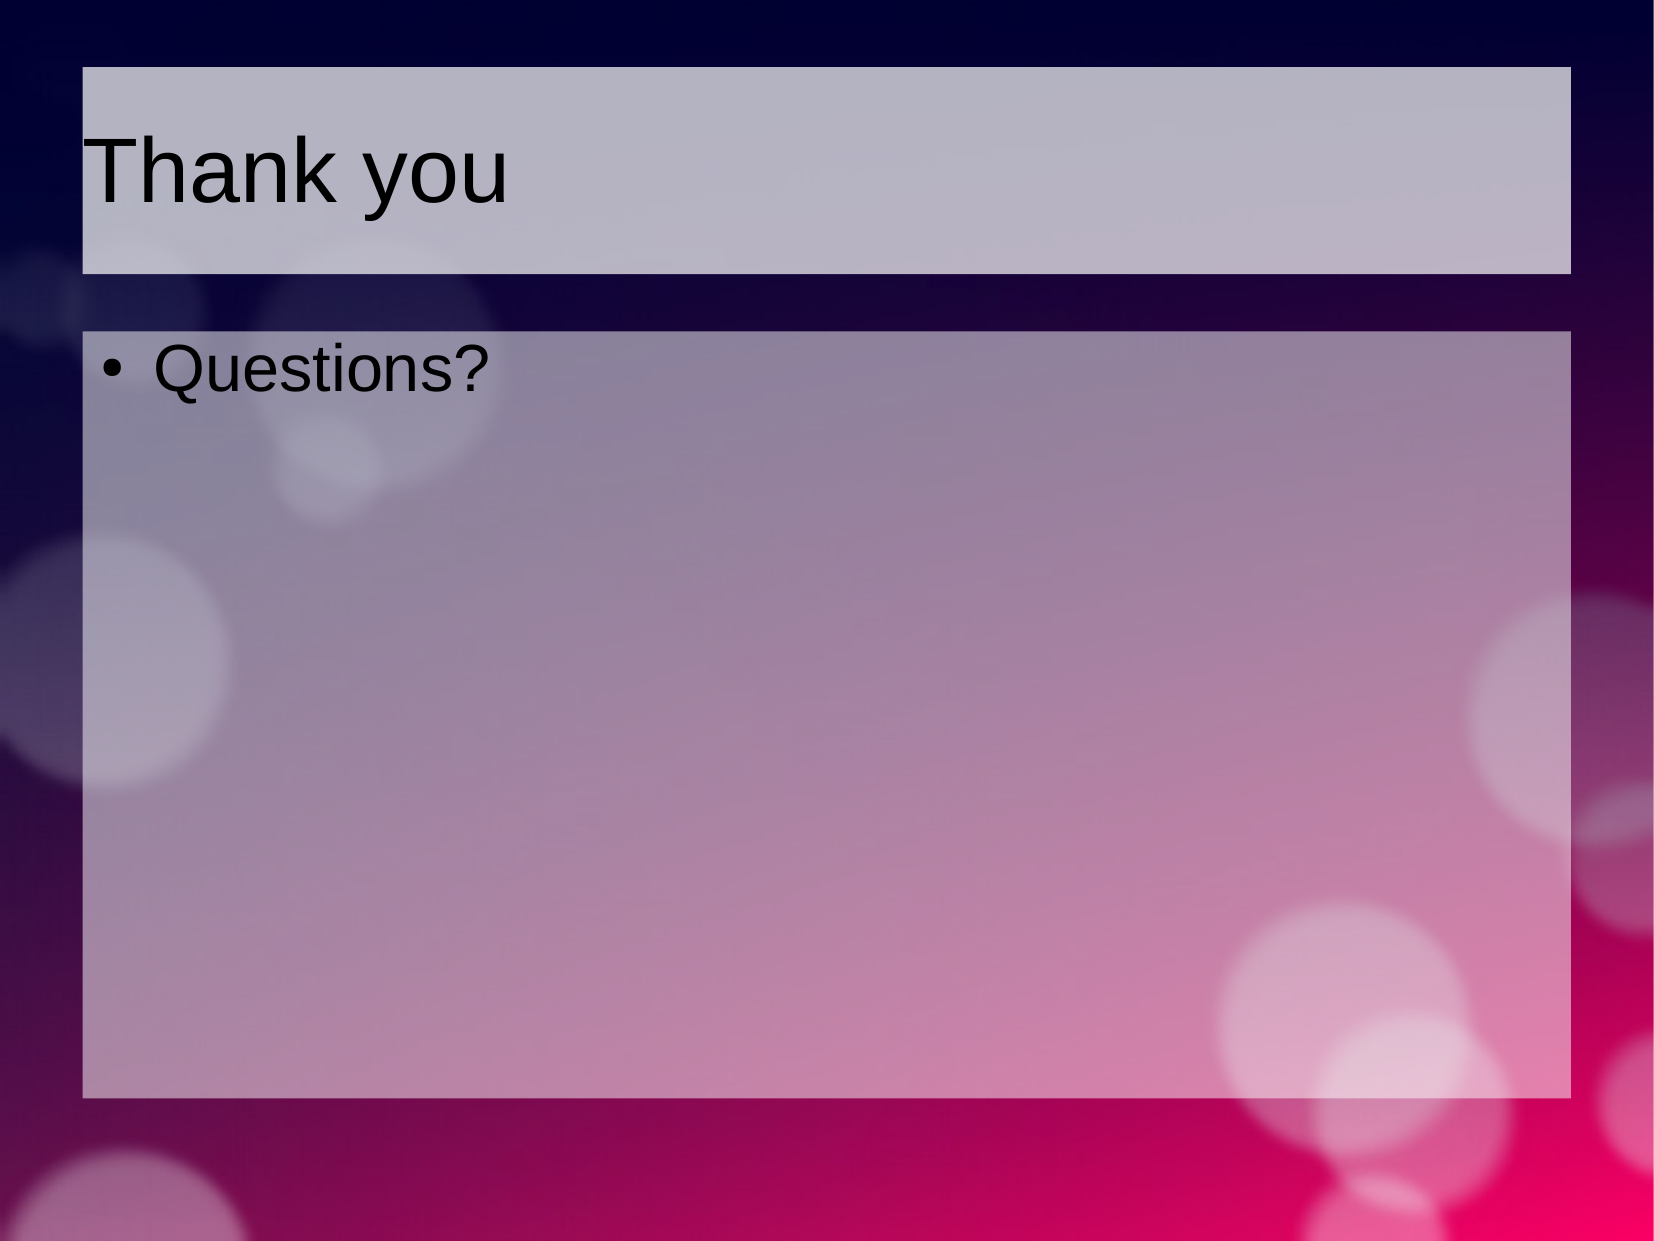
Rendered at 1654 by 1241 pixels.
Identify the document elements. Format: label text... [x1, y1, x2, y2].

picture [0, 0, 1654, 1241]
list Questions? [82, 331, 1571, 1099]
title Thank you [82, 67, 1571, 275]
